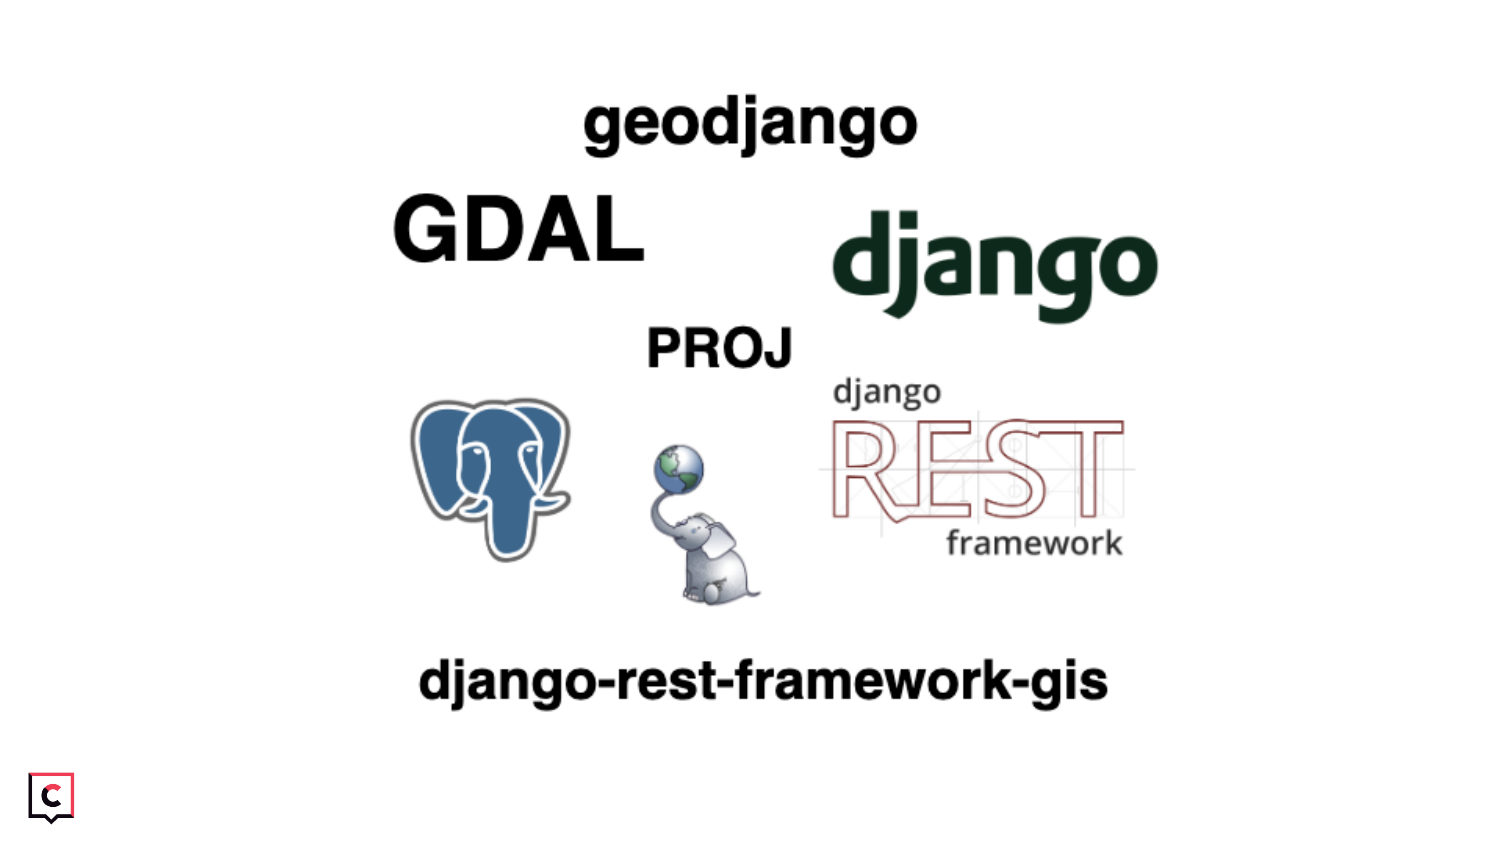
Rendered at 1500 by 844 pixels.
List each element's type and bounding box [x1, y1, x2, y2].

picture [383, 42, 1181, 743]
picture [19, 764, 82, 830]
